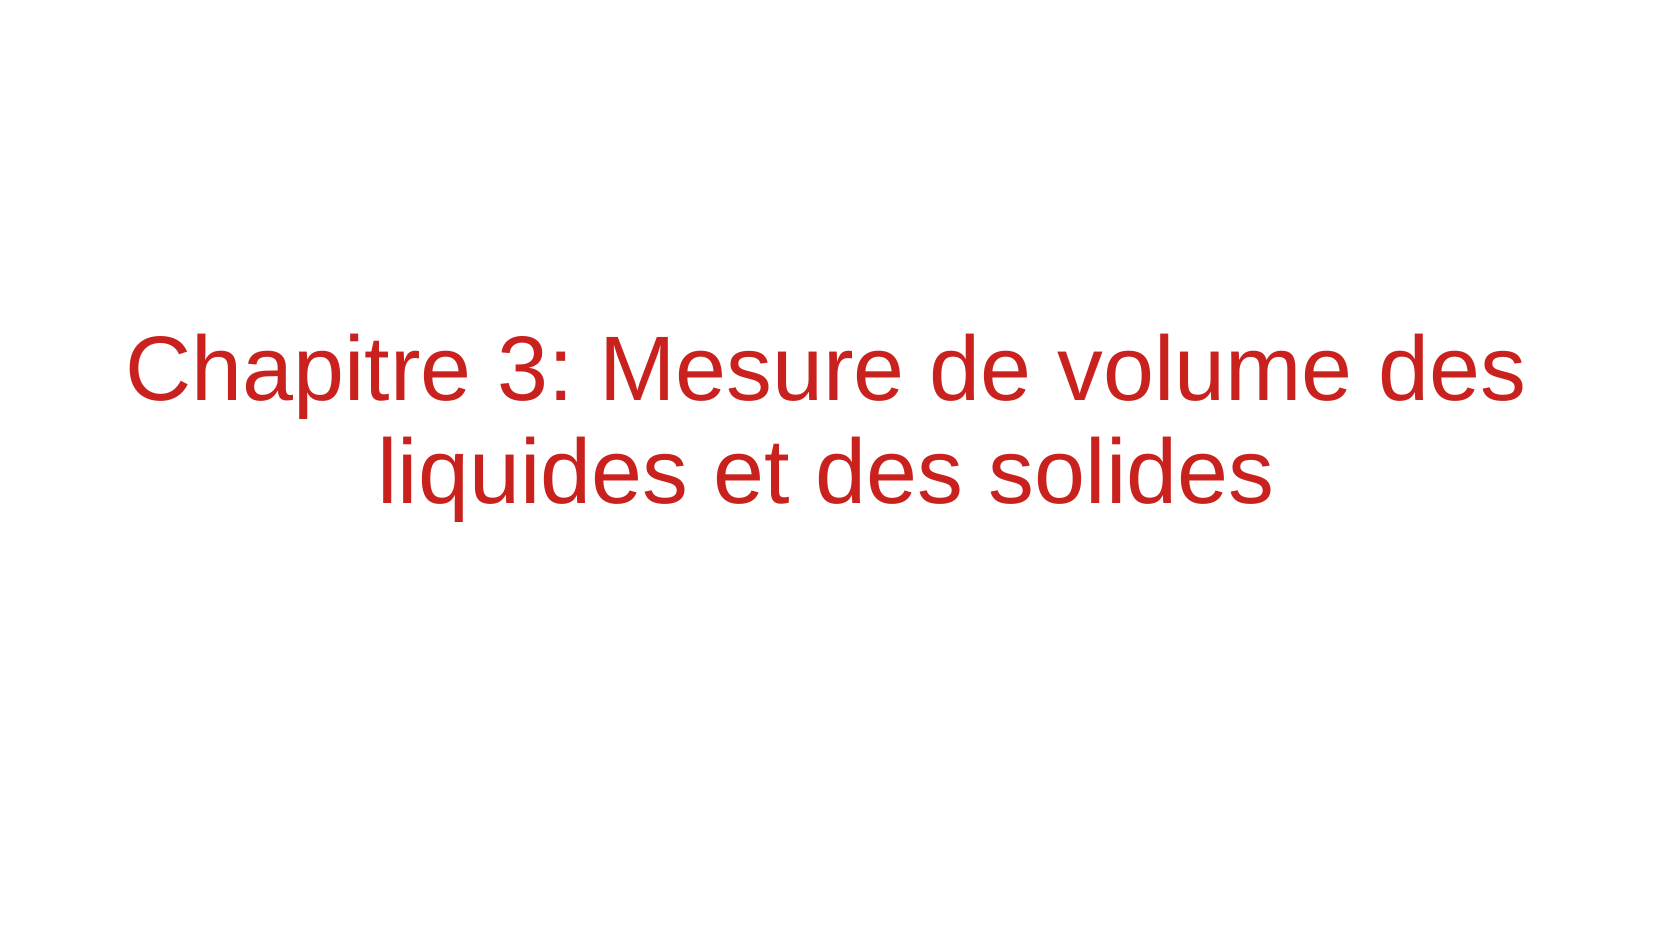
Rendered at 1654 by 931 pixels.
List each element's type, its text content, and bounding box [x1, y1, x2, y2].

subtitle Chapitre 3: Mesure de volume des liquides et des solides [82, 317, 1571, 523]
